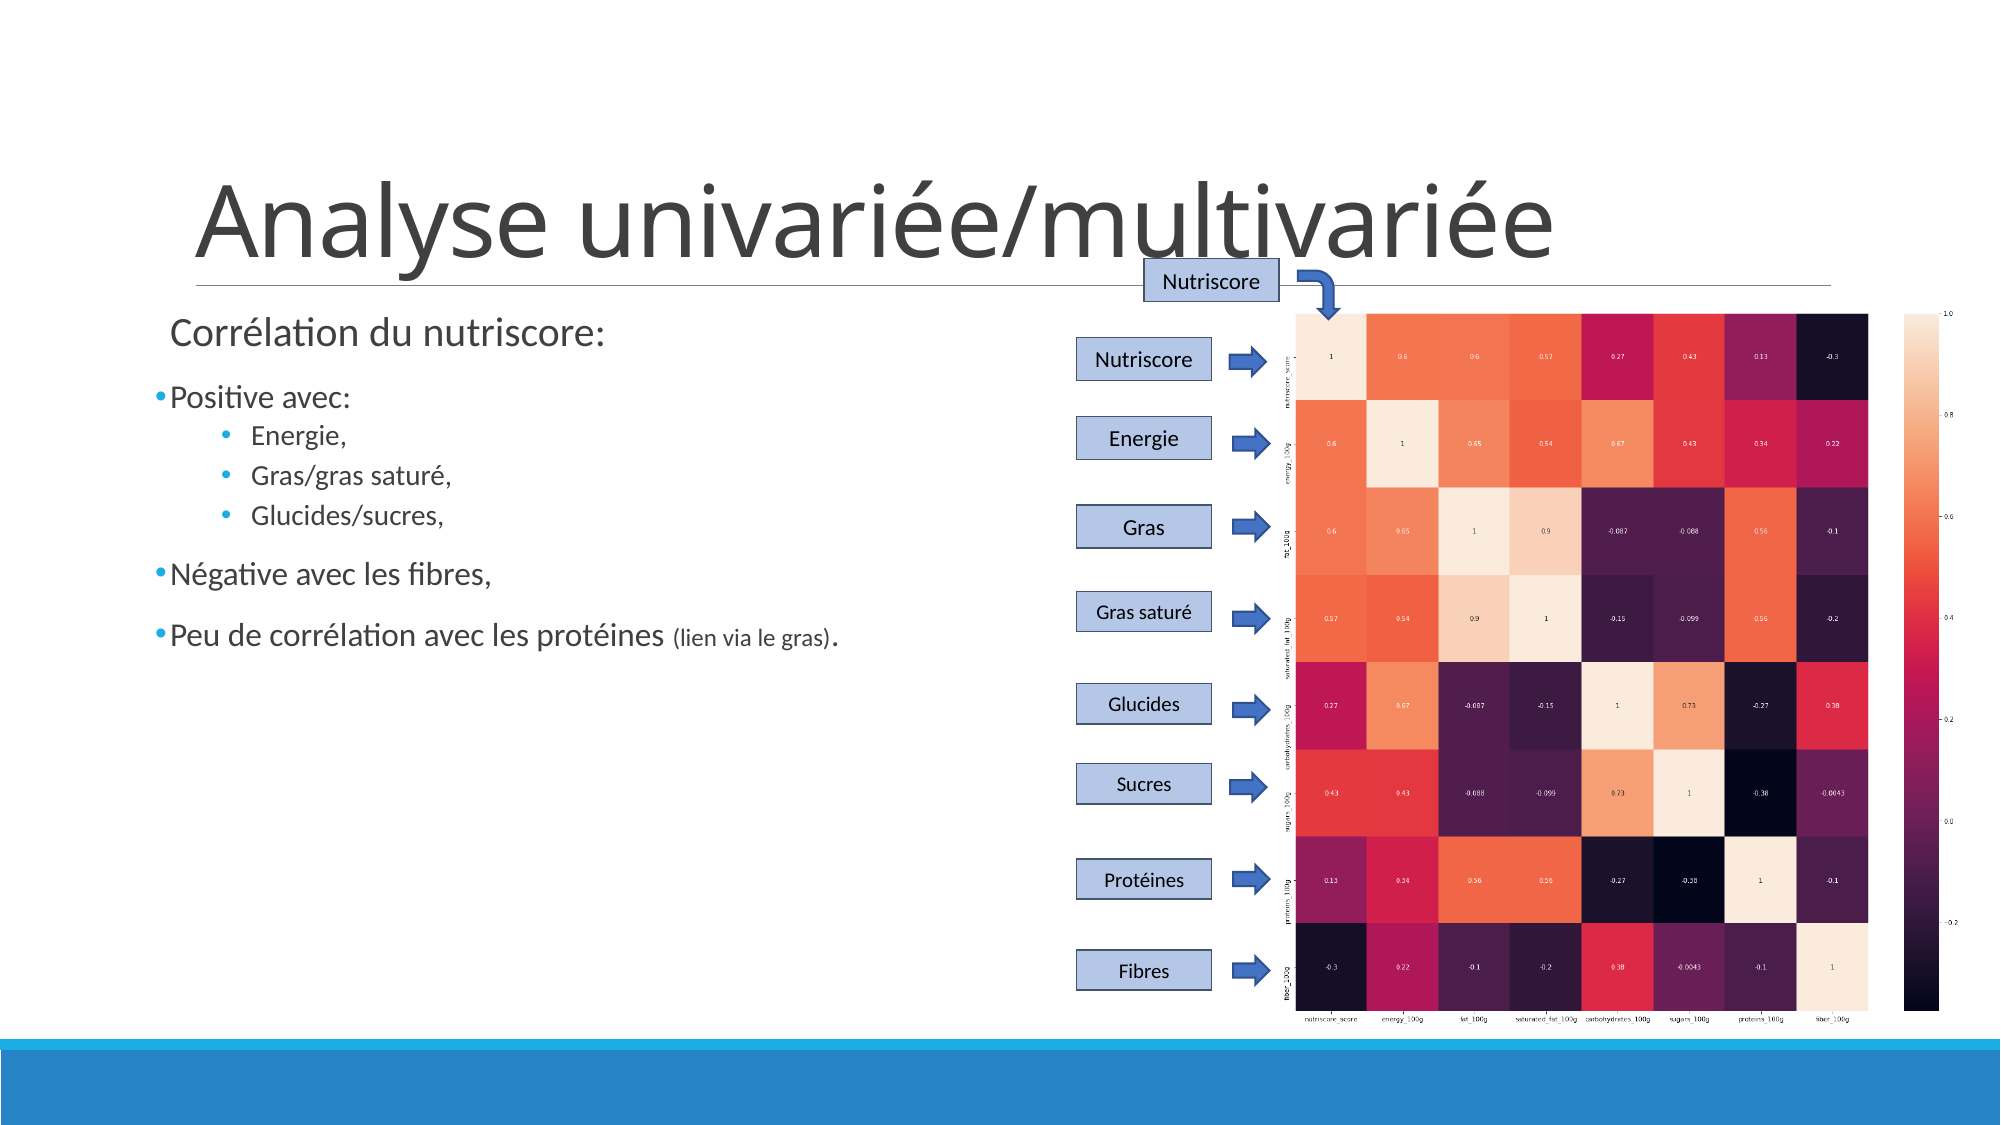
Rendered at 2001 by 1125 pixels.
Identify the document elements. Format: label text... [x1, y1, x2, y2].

text_box [1233, 956, 1270, 985]
text_box Nutriscore [1144, 258, 1280, 302]
text_box Gras saturé [1076, 591, 1212, 632]
text_box Nutriscore [1076, 337, 1212, 381]
text_box Glucides [1076, 683, 1212, 725]
text_box Fibres [1076, 949, 1212, 991]
text_box Protéines [1076, 858, 1212, 900]
text_box Sucres [1076, 763, 1212, 804]
text_box [1229, 347, 1266, 376]
picture [1279, 307, 1963, 1027]
list Corrélation du nutriscore: Positive avec: Energie, Gras/gras saturé, Glucides/sucres, Négative avec les fibres, Peu de corrélation avec les protéines (lien via le gras). [154, 302, 1030, 963]
text_box [1233, 865, 1270, 894]
text_box [1233, 429, 1270, 458]
text_box [1233, 695, 1270, 725]
text_box [1297, 270, 1339, 320]
text_box [1233, 604, 1270, 633]
text_box [1230, 773, 1267, 802]
text_box Energie [1076, 416, 1212, 460]
title Analyse univariée/multivariée [180, 47, 1831, 286]
text_box [1233, 512, 1270, 541]
text_box Gras [1076, 505, 1212, 549]
